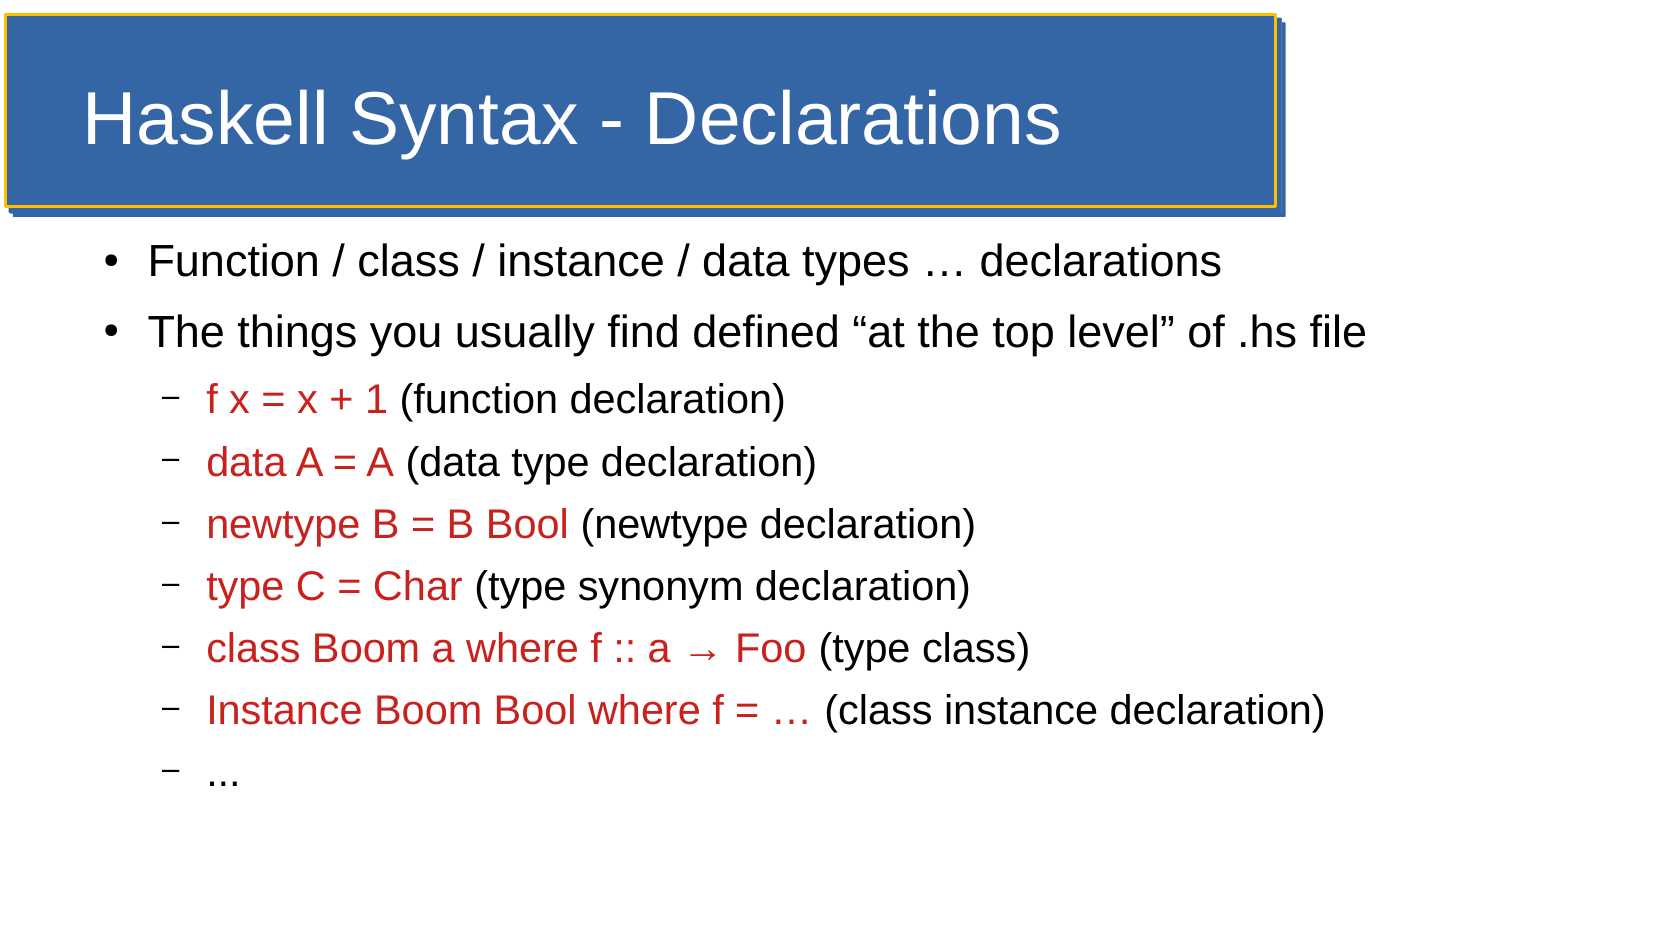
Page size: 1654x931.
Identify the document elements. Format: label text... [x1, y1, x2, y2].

list Function / class / instance / data types … declarations The things you usually find defined “at the top level” of .hs file f x = x + 1 (function declaration) data A = A (data type declaration) newtype B = B Bool (newtype declaration) type C = Char (type synonym declaration) class Boom a where f :: a → Foo (type class) Instance Boom Bool where f = … (class instance declaration) ... [88, 236, 1565, 798]
title Haskell Syntax - Declarations [82, 44, 1235, 192]
